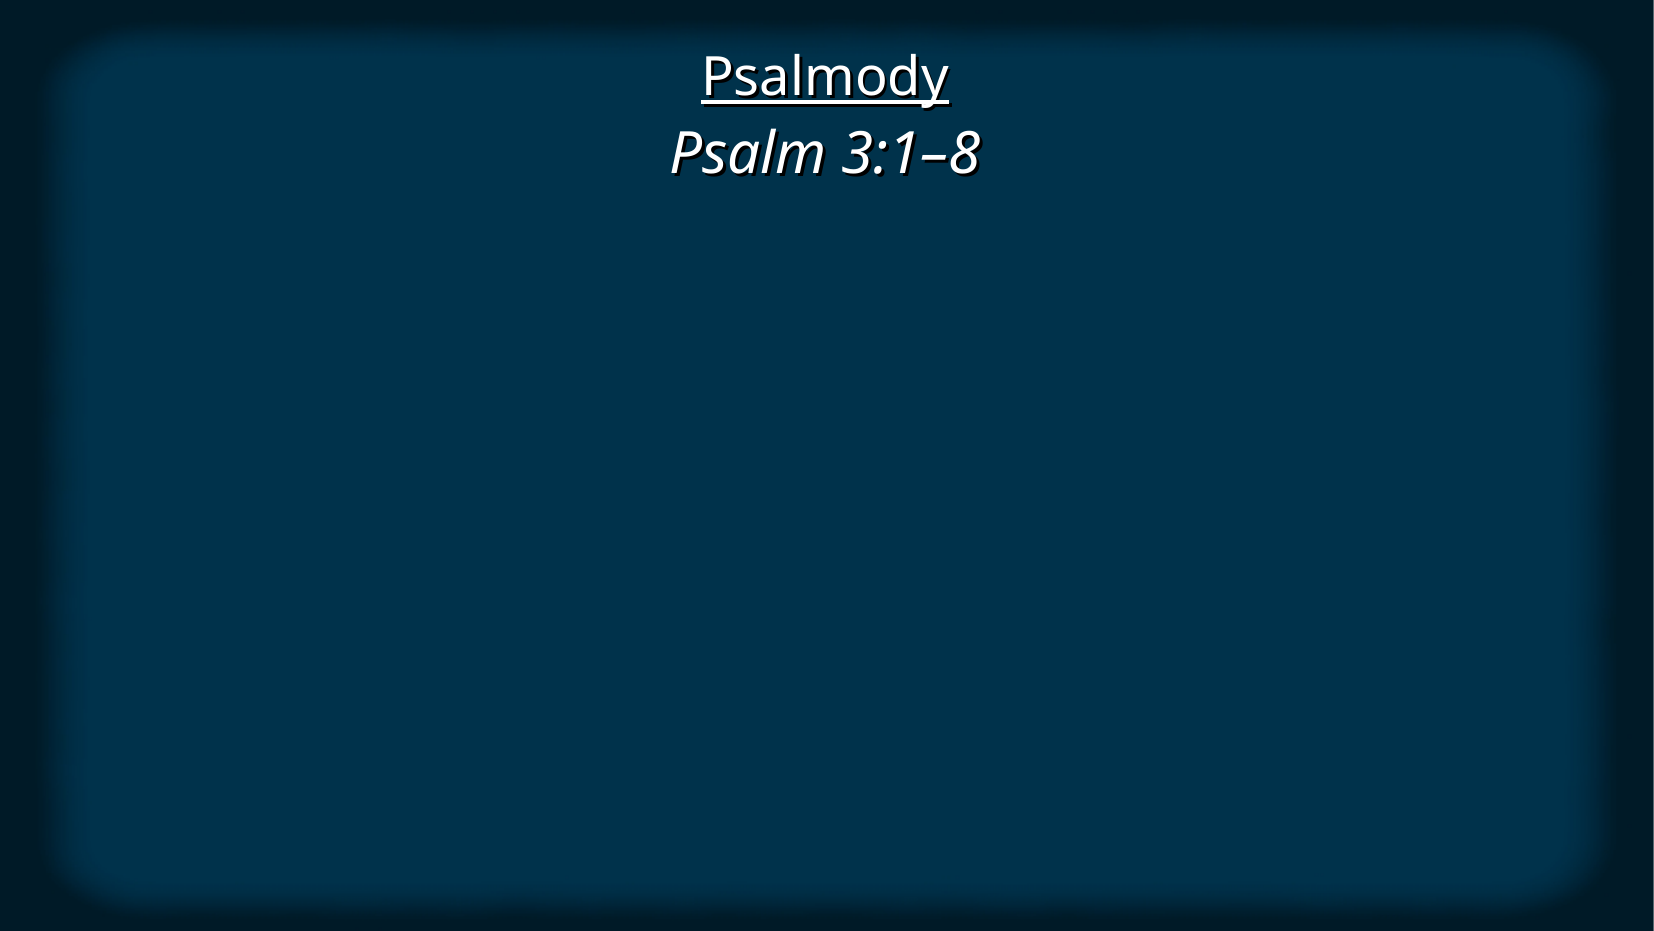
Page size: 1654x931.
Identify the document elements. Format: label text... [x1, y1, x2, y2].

picture [0, 0, 1654, 931]
text_box Psalmody Psalm 3:1–8 [90, 30, 1561, 194]
